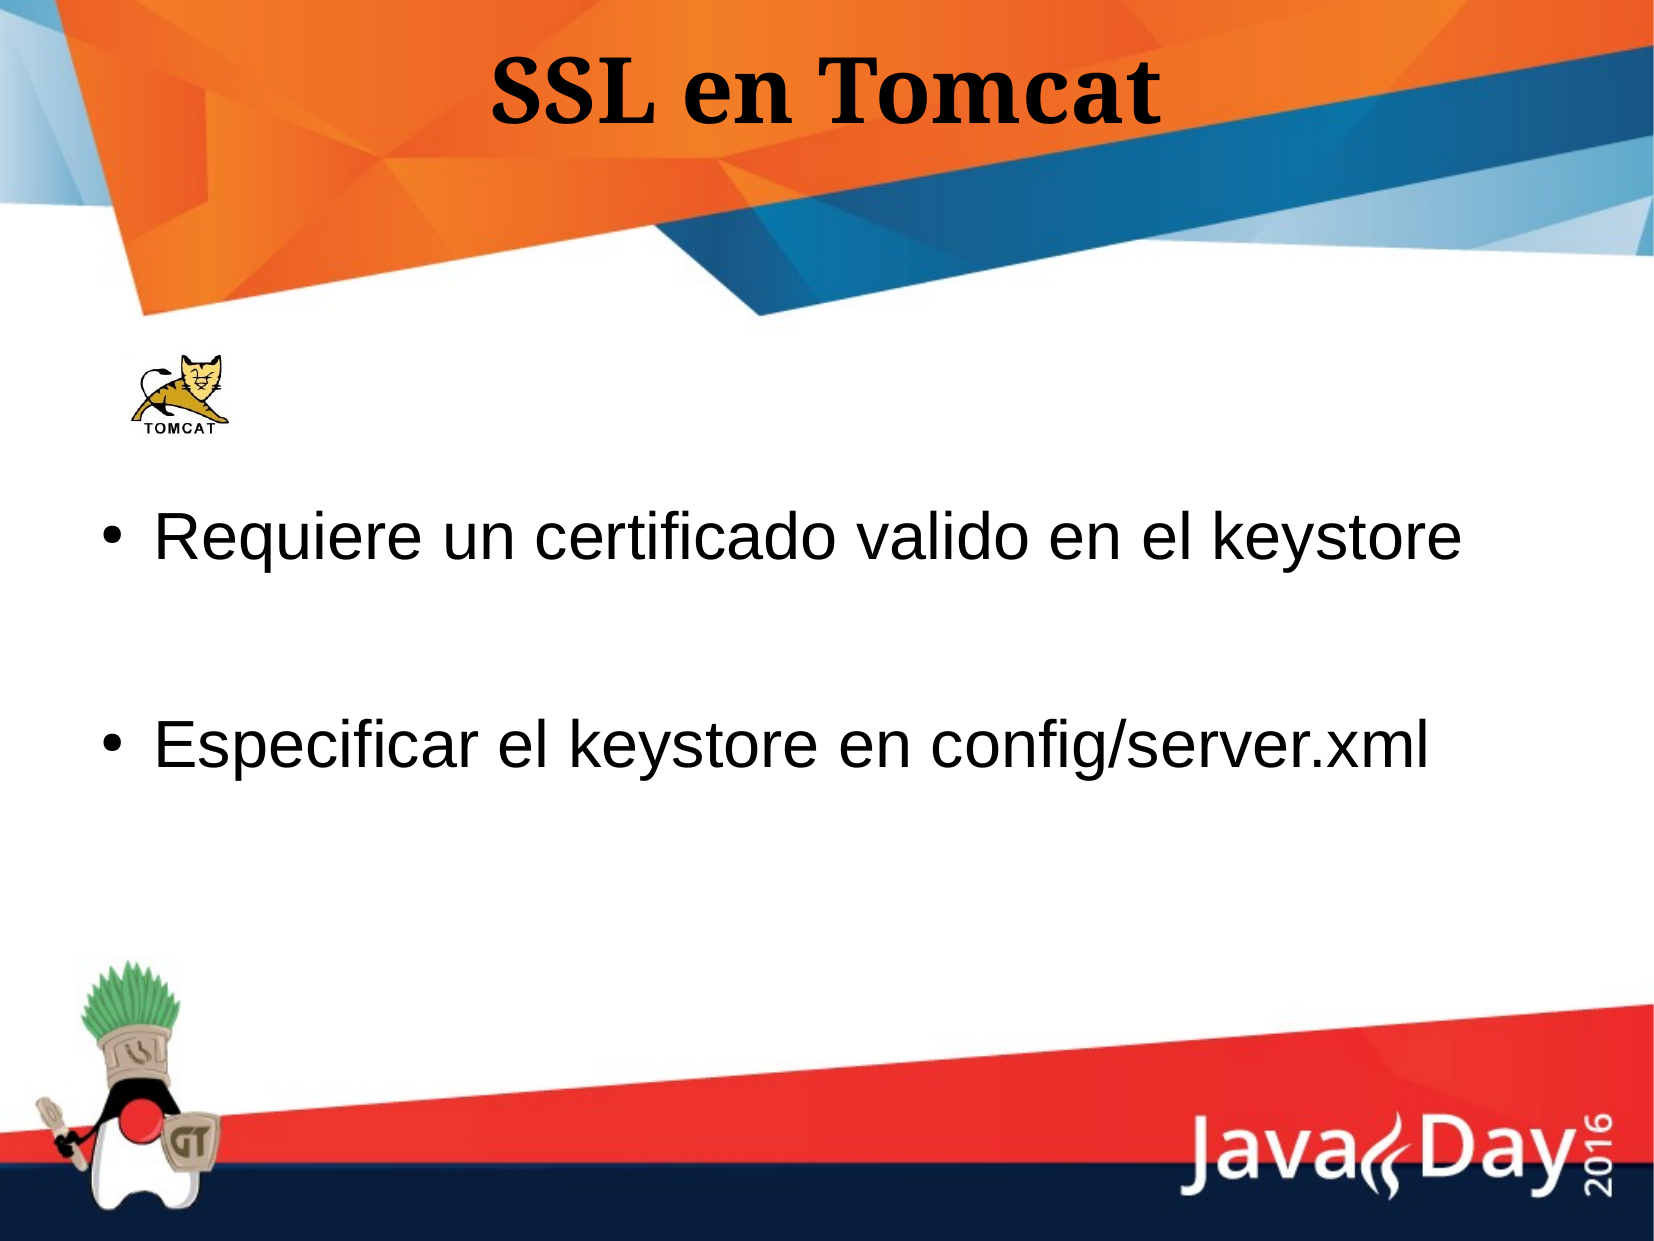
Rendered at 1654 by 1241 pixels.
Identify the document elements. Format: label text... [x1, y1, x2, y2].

picture [0, 0, 1654, 1241]
list Requiere un certificado valido en el keystore Especificar el keystore en config/server.xml [82, 290, 1571, 1010]
picture [1291, 194, 1303, 200]
title SSL en Tomcat [82, 0, 1571, 192]
